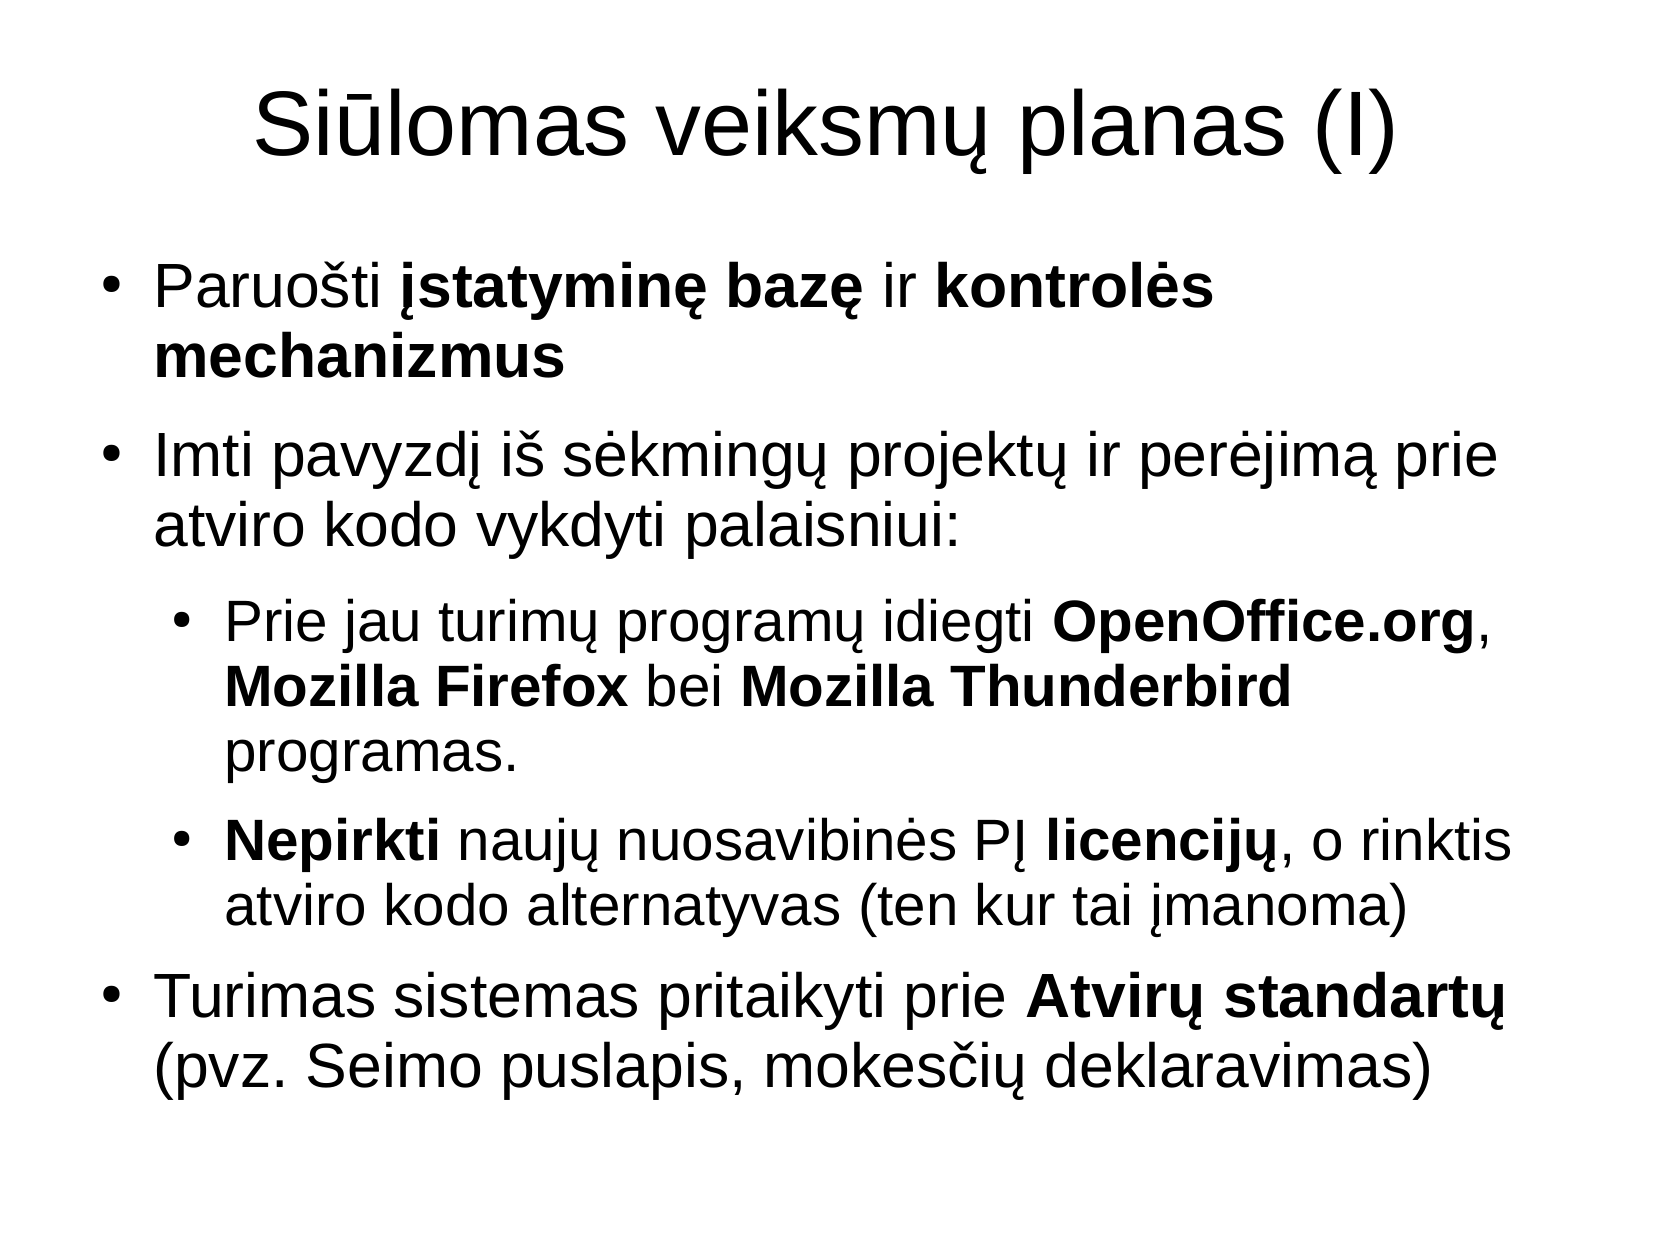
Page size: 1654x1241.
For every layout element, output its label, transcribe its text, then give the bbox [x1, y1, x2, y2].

list Paruošti įstatyminę bazę ir kontrolės mechanizmus Imti pavyzdį iš sėkmingų projektų ir perėjimą prie atviro kodo vykdyti palaisniui: Prie jau turimų programų idiegti OpenOffice.org, Mozilla Firefox bei Mozilla Thunderbird programas. Nepirkti naujų nuosavibinės PĮ licencijų, o rinktis atviro kodo alternatyvas (ten kur tai įmanoma) Turimas sistemas pritaikyti prie Atvirų standartų (pvz. Seimo puslapis, mokesčių deklaravimas) [82, 251, 1571, 1102]
title Siūlomas veiksmų planas (I) [82, 27, 1571, 221]
